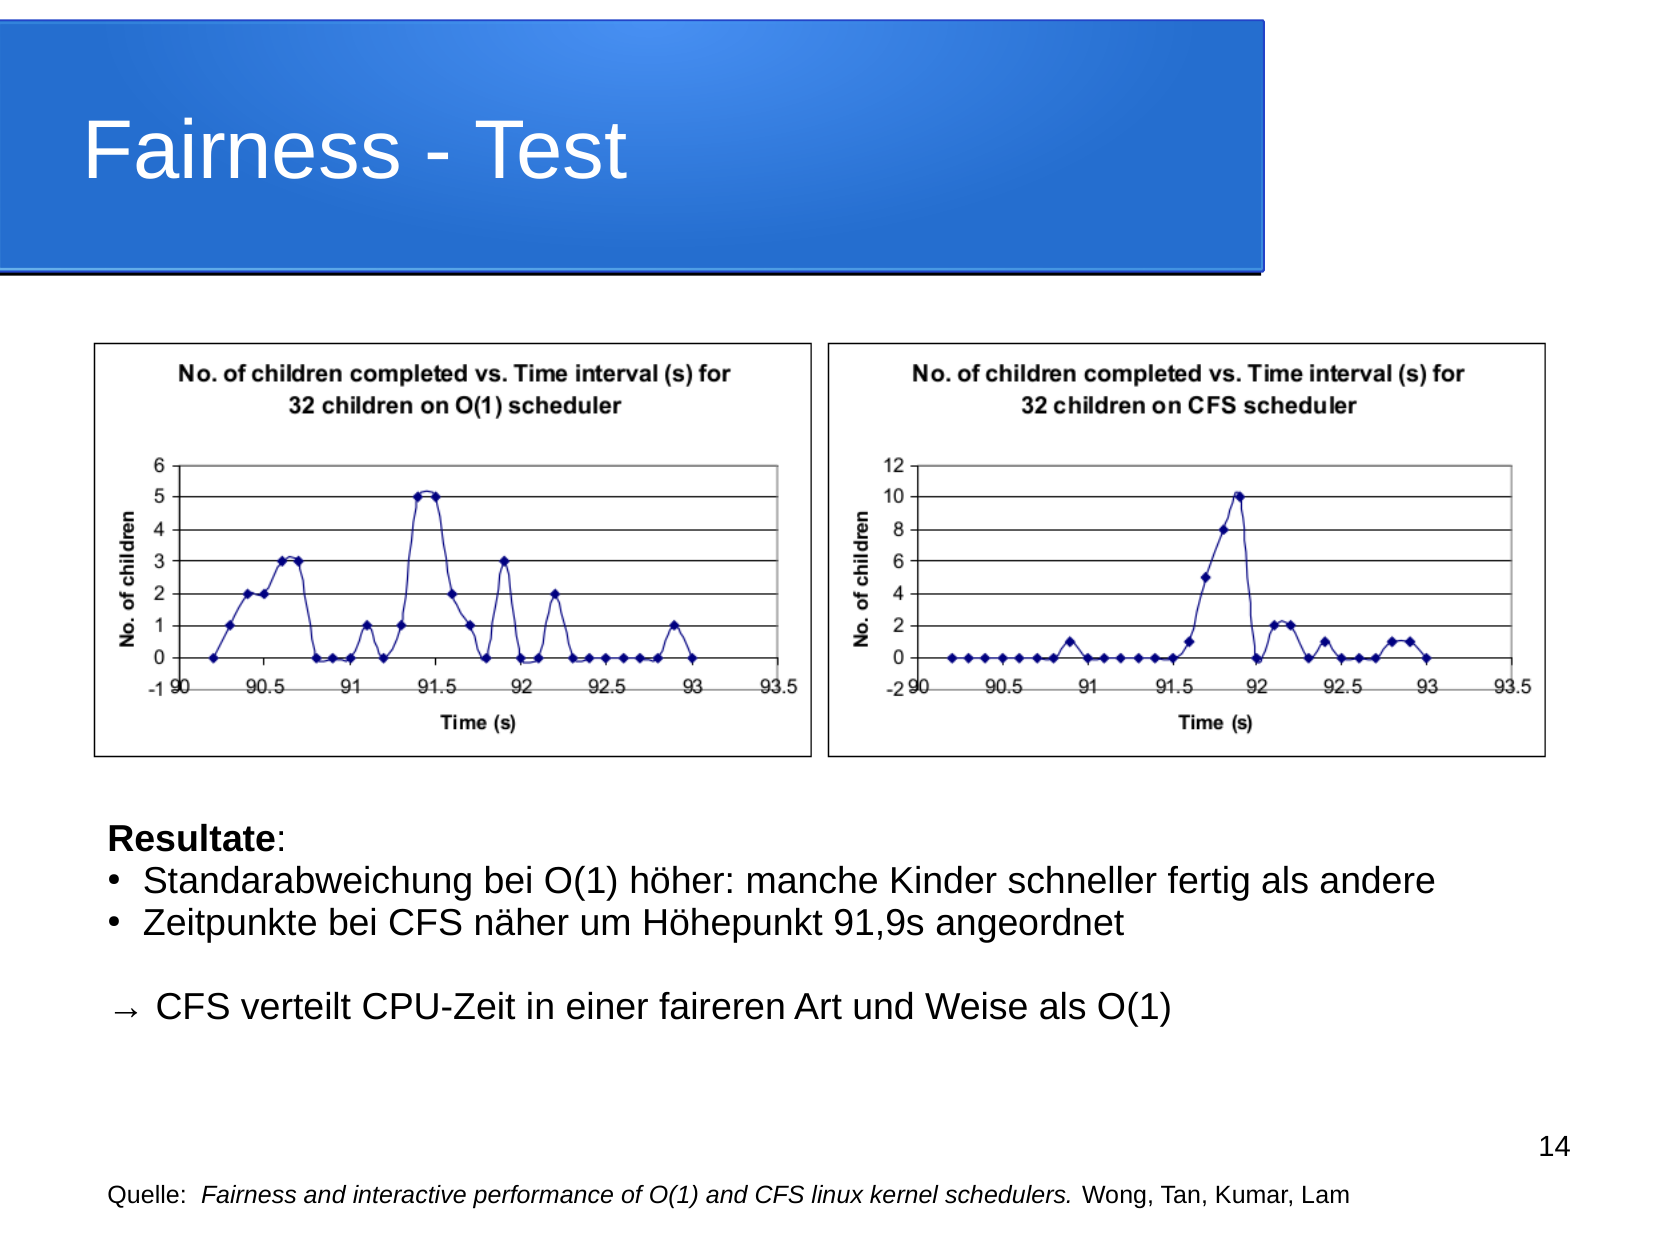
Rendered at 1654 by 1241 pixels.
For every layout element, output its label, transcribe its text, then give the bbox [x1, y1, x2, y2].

text_box Quelle: Fairness and interactive performance of O(1) and CFS linux kernel schedulers. Wong, Tan, Kumar, Lam [92, 1173, 1365, 1217]
picture [90, 339, 1554, 764]
text_box Resultate: Standarabweichung bei O(1) höher: manche Kinder schneller fertig als andere Zeitpunkte bei CFS näher um Höhepunkt 91,9s angeordnet → CFS verteilt CPU-Zeit in einer faireren Art und Weise als O(1) [92, 810, 1543, 1036]
title Fairness - Test [82, 47, 1235, 252]
